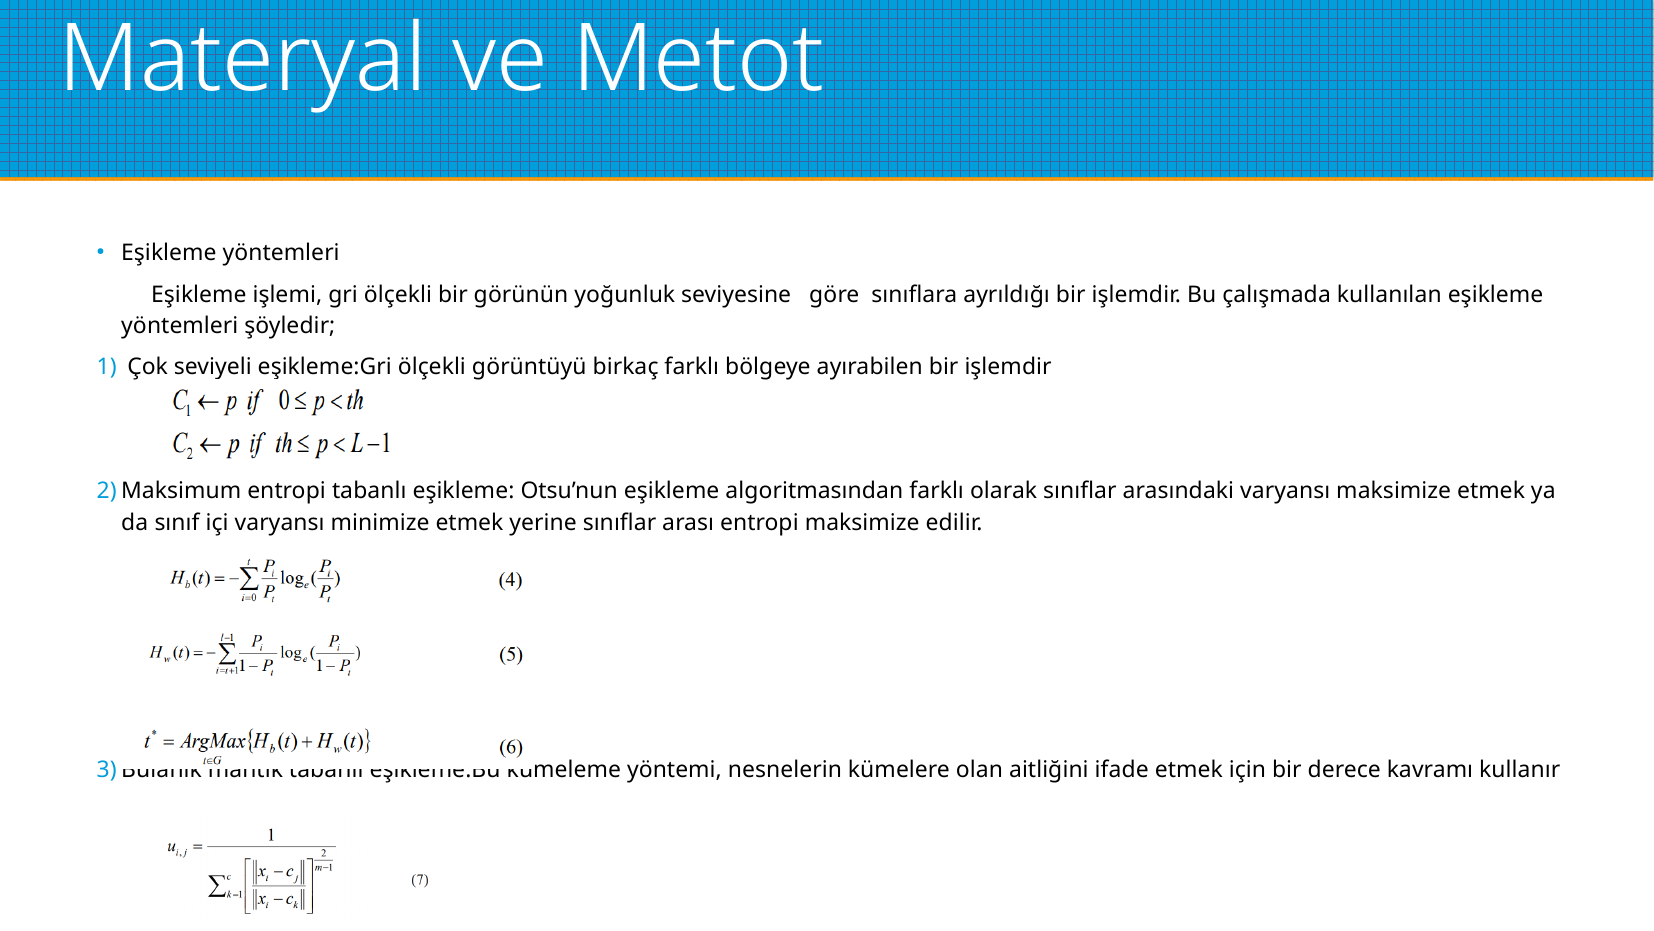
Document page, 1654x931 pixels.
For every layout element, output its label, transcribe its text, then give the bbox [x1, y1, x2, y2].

picture [147, 809, 443, 923]
picture [118, 553, 532, 769]
list Eşikleme yöntemleri Eşikleme işlemi, gri ölçekli bir görünün yoğunluk seviyesine göre sınıflara ayrıldığı bir işlemdir. Bu çalışmada kullanılan eşikleme yöntemleri şöyledir; Çok seviyeli eşikleme:Gri ölçekli görüntüyü birkaç farklı bölgeye ayırabilen bir işlemdir Maksimum entropi tabanlı eşikleme: Otsu’nun eşikleme algoritmasından farklı olarak sınıflar arasındaki varyansı maksimize etmek ya da sınıf içi varyansı minimize etmek yerine sınıflar arası entropi maksimize edilir. Bulanık mantık tabanlı eşikleme:Bu kümeleme yöntemi, nesnelerin kümelere olan aitliğini ifade etmek için bir derece kavramı kullanır [88, 236, 1569, 811]
title Materyal ve Metot [59, 0, 1548, 119]
picture [148, 379, 415, 470]
